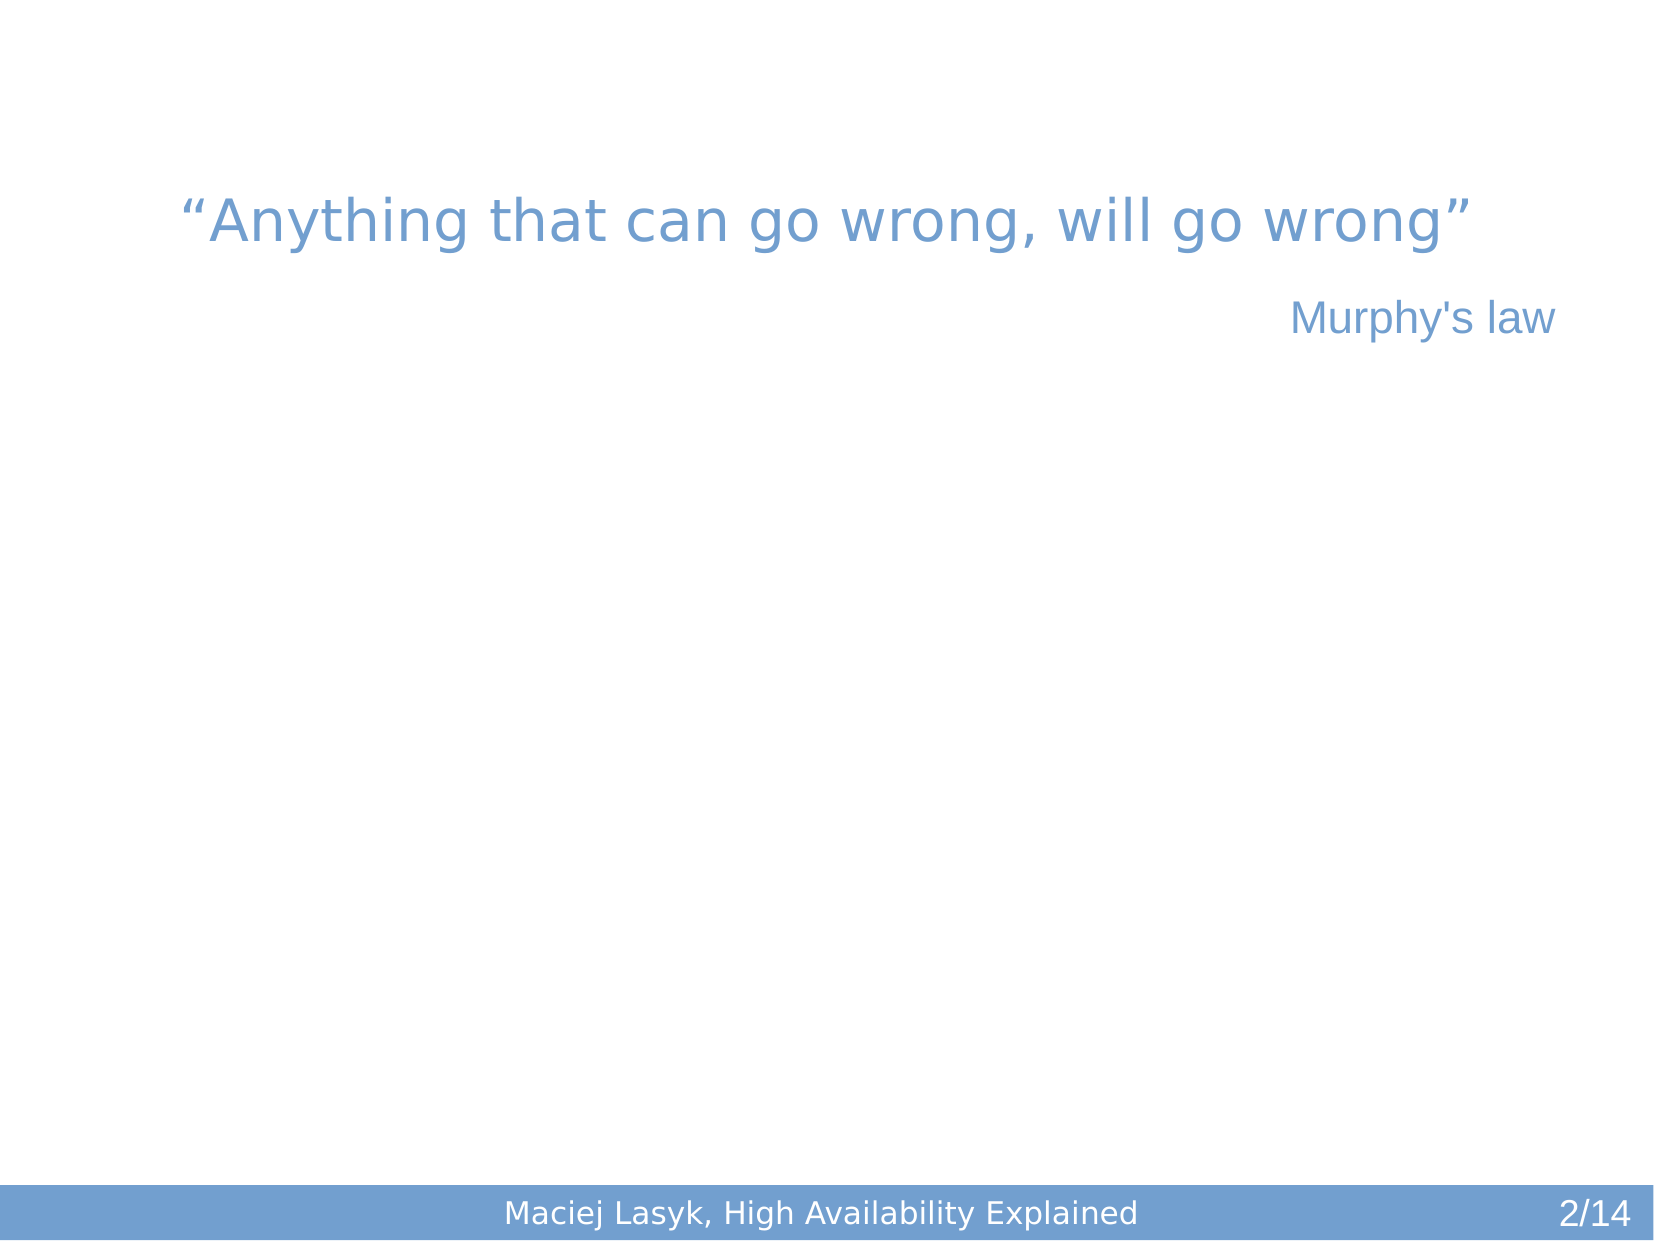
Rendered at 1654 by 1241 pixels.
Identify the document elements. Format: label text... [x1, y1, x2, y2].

text_box Maciej Lasyk, High Availability Explained [489, 1188, 1165, 1240]
text_box [1647, 1185, 1654, 1241]
text_box 2/14 [1533, 1185, 1647, 1241]
text_box “Anything that can go wrong, will go wrong” [164, 180, 1490, 263]
text_box Murphy's law [1275, 285, 1571, 352]
text_box [0, 1185, 1533, 1241]
